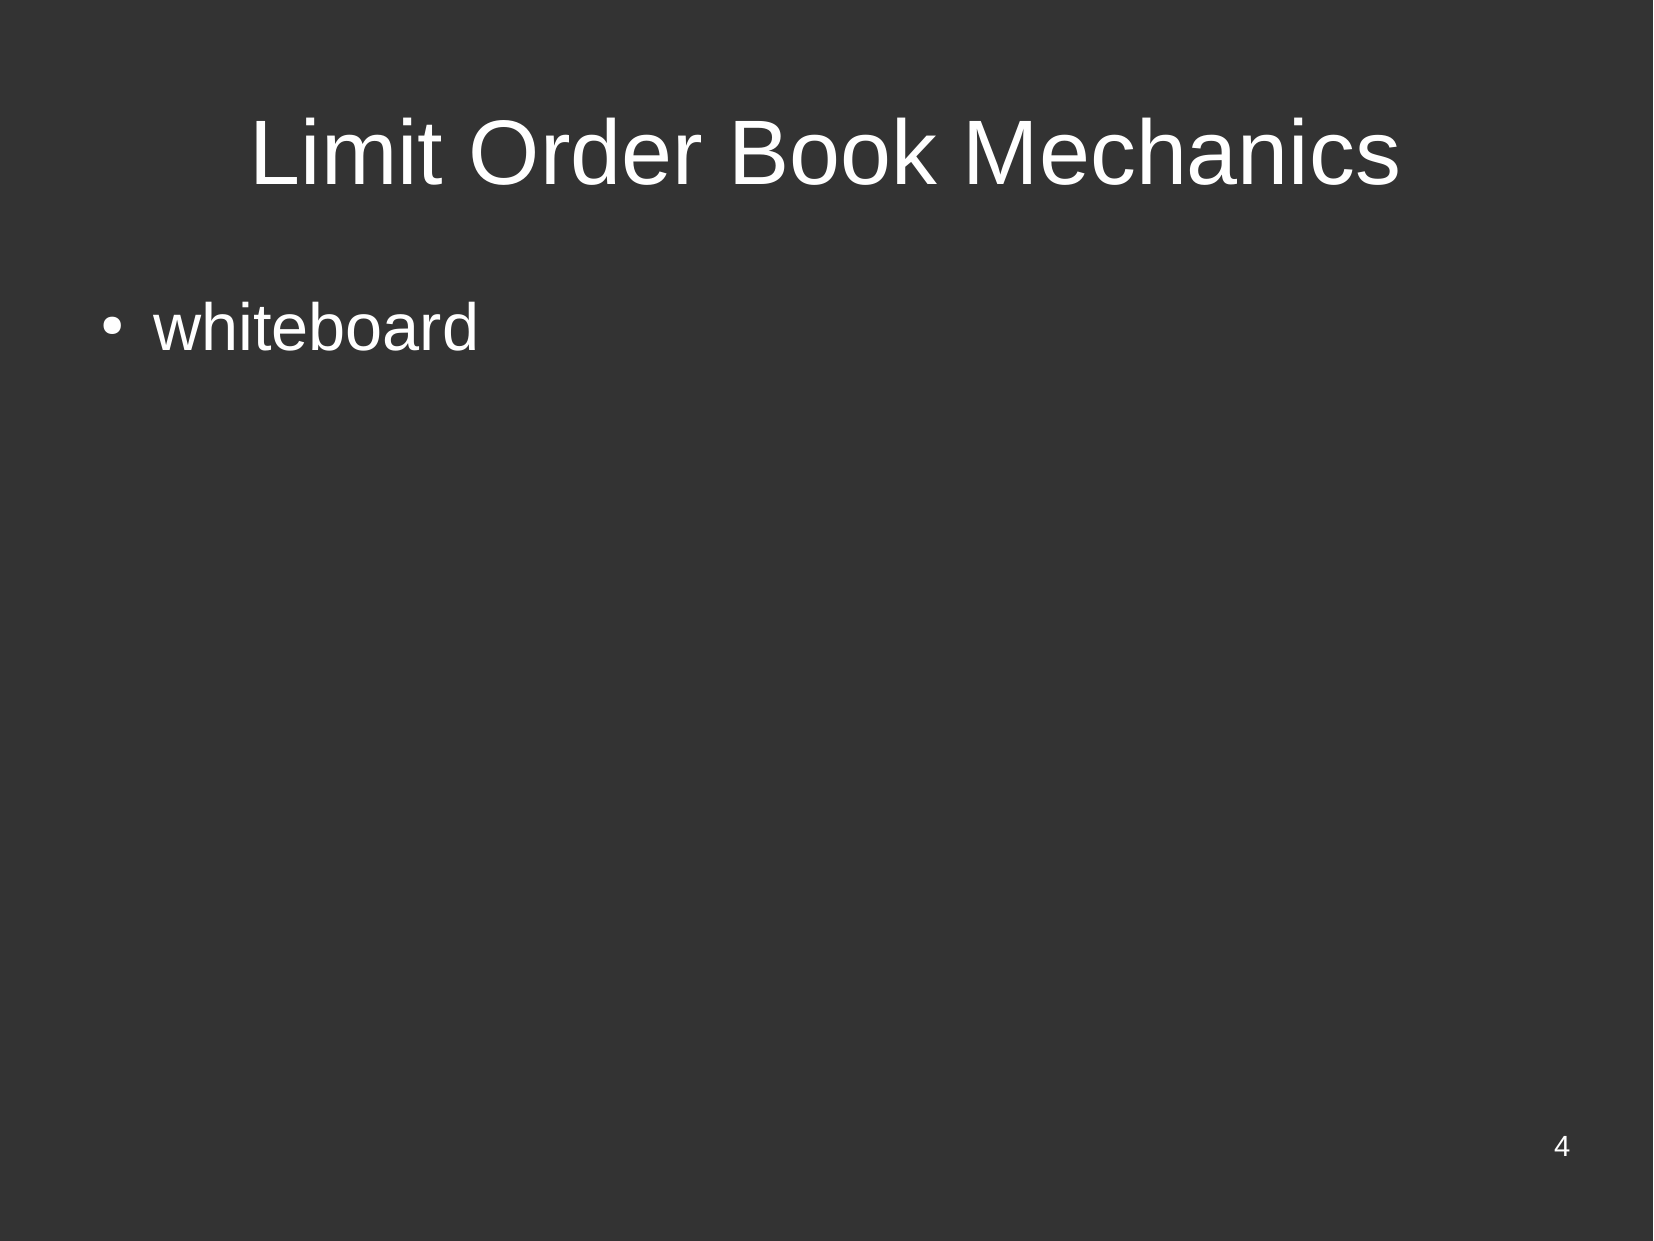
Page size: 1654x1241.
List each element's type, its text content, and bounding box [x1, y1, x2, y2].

list whiteboard [82, 290, 1591, 1010]
title Limit Order Book Mechanics [82, 49, 1571, 257]
